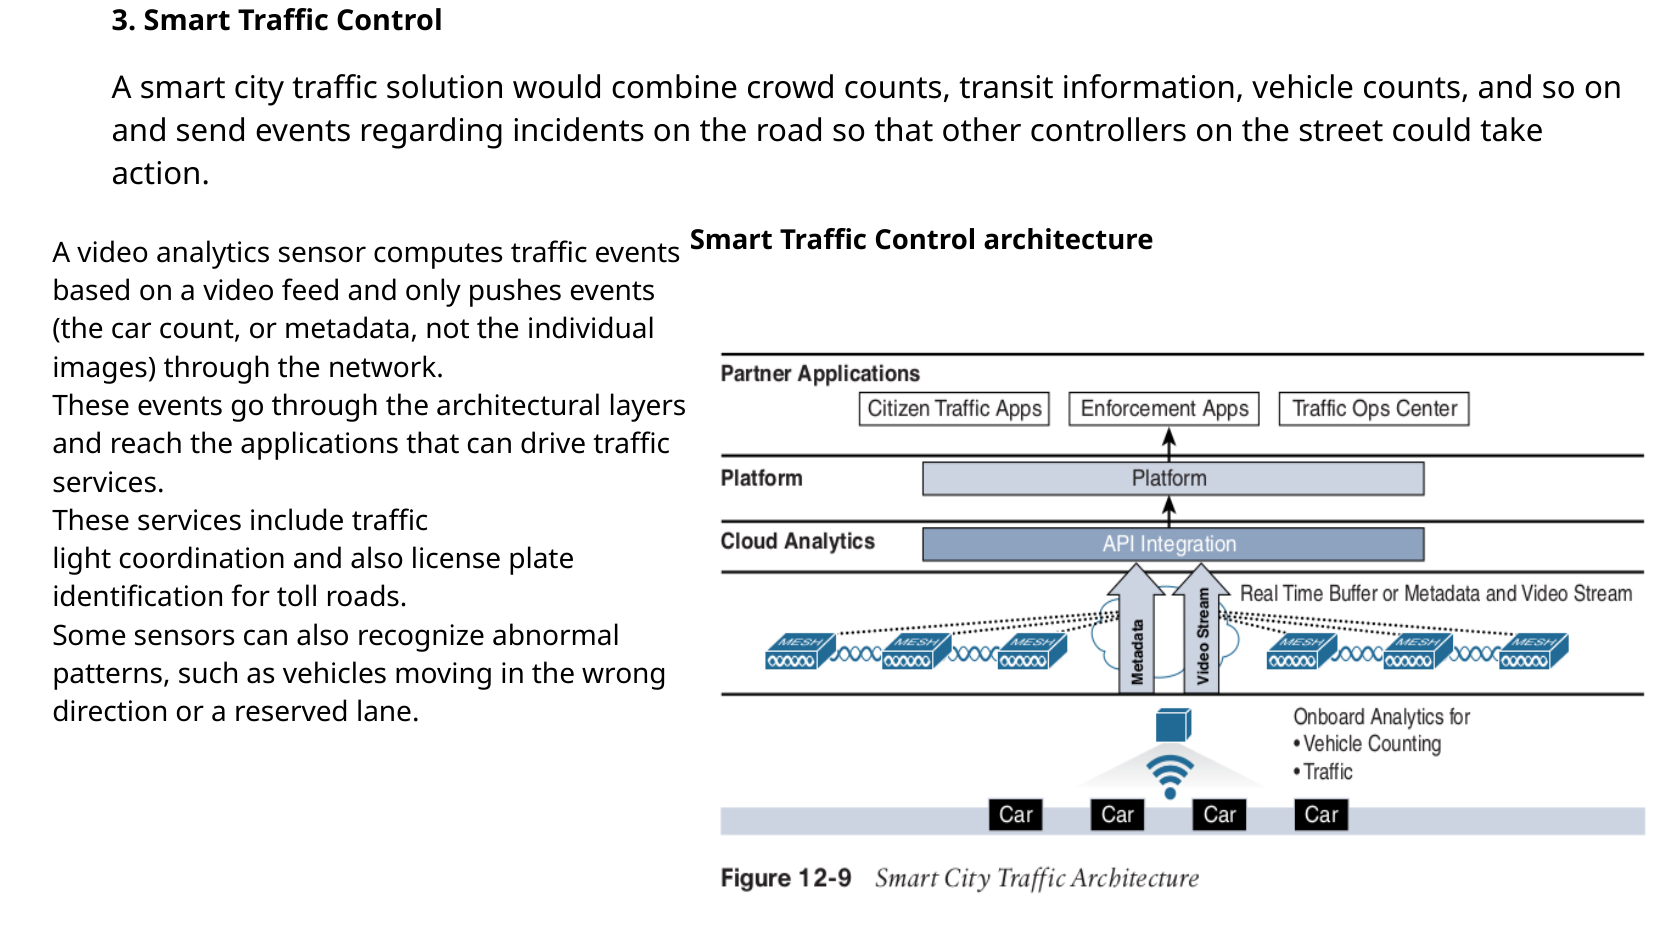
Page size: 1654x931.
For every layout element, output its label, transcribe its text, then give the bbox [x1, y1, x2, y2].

picture [713, 337, 1654, 901]
text_box A video analytics sensor computes traffic events based on a video feed and only pushes events (the car count, or metadata, not the individual images) through the network. These events go through the architectural layers and reach the applications that can drive traffic services. These services include traffic light coordination and also license plate identification for toll roads. Some sensors can also recognize abnormal patterns, such as vehicles moving in the wrong direction or a reserved lane. [37, 225, 713, 930]
list 3. Smart Traffic Control A smart city traffic solution would combine crowd counts, transit information, vehicle counts, and so on and send events regarding incidents on the road so that other controllers on the street could take action. Smart Traffic Control architecture [49, 0, 1651, 263]
